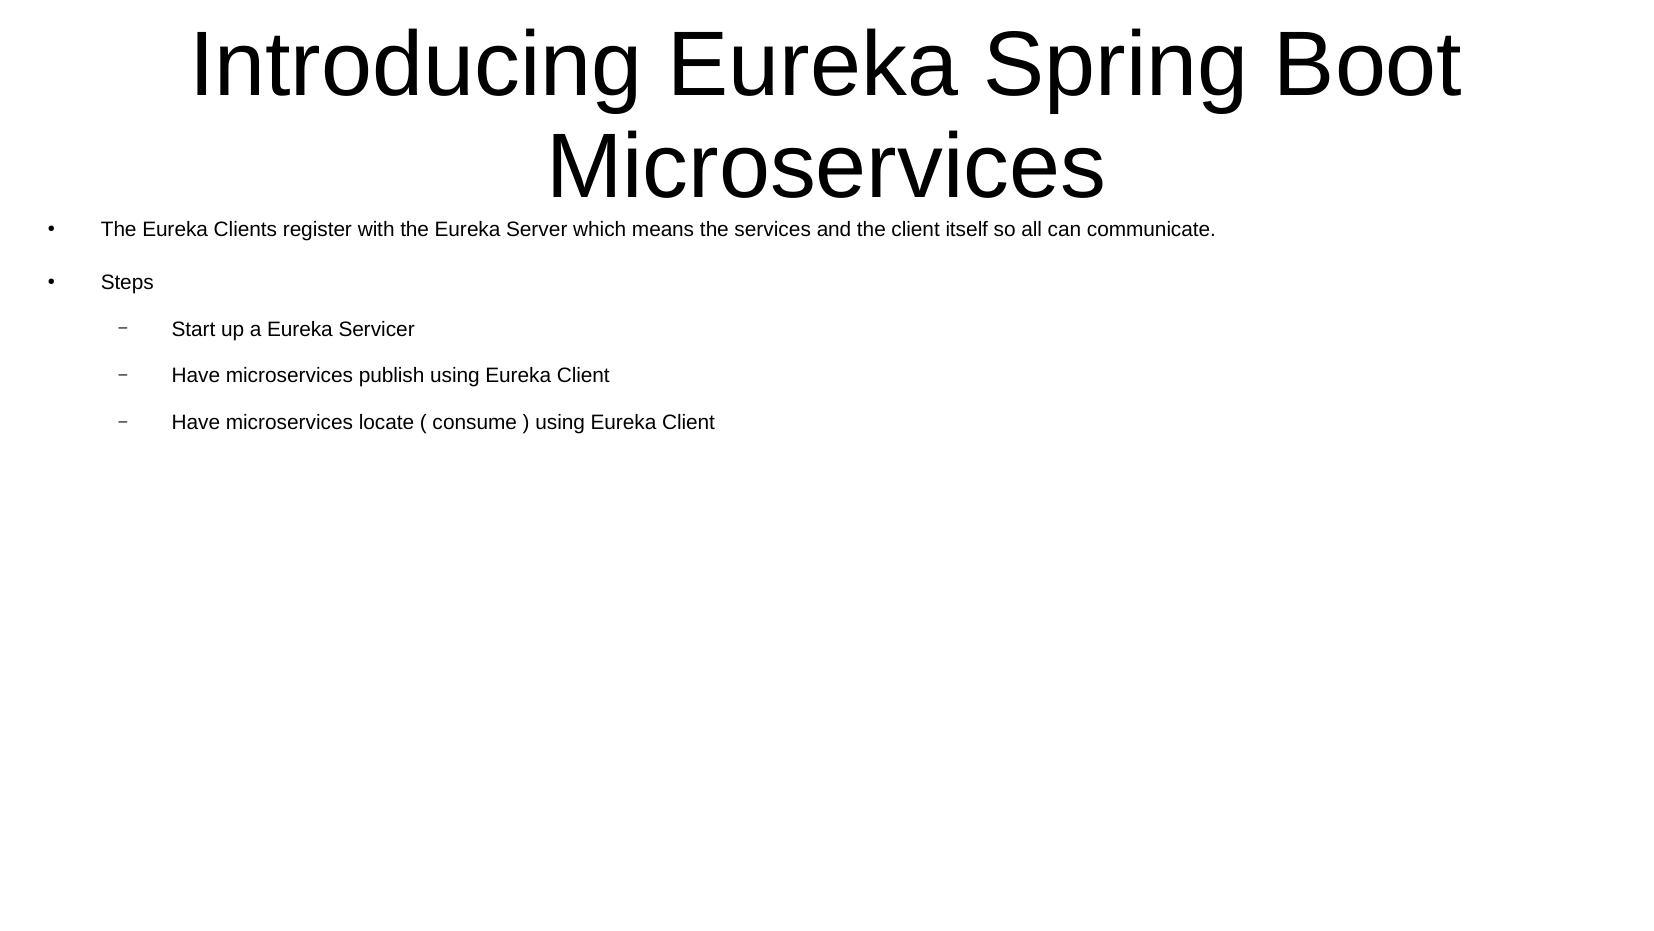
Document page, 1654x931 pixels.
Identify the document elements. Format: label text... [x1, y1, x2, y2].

title Introducing Eureka Spring Boot Microservices [82, 12, 1571, 217]
list The Eureka Clients register with the Eureka Server which means the services and the client itself so all can communicate. Steps Start up a Eureka Servicer Have microservices publish using Eureka Client Have microservices locate ( consume ) using Eureka Client [30, 217, 1571, 916]
